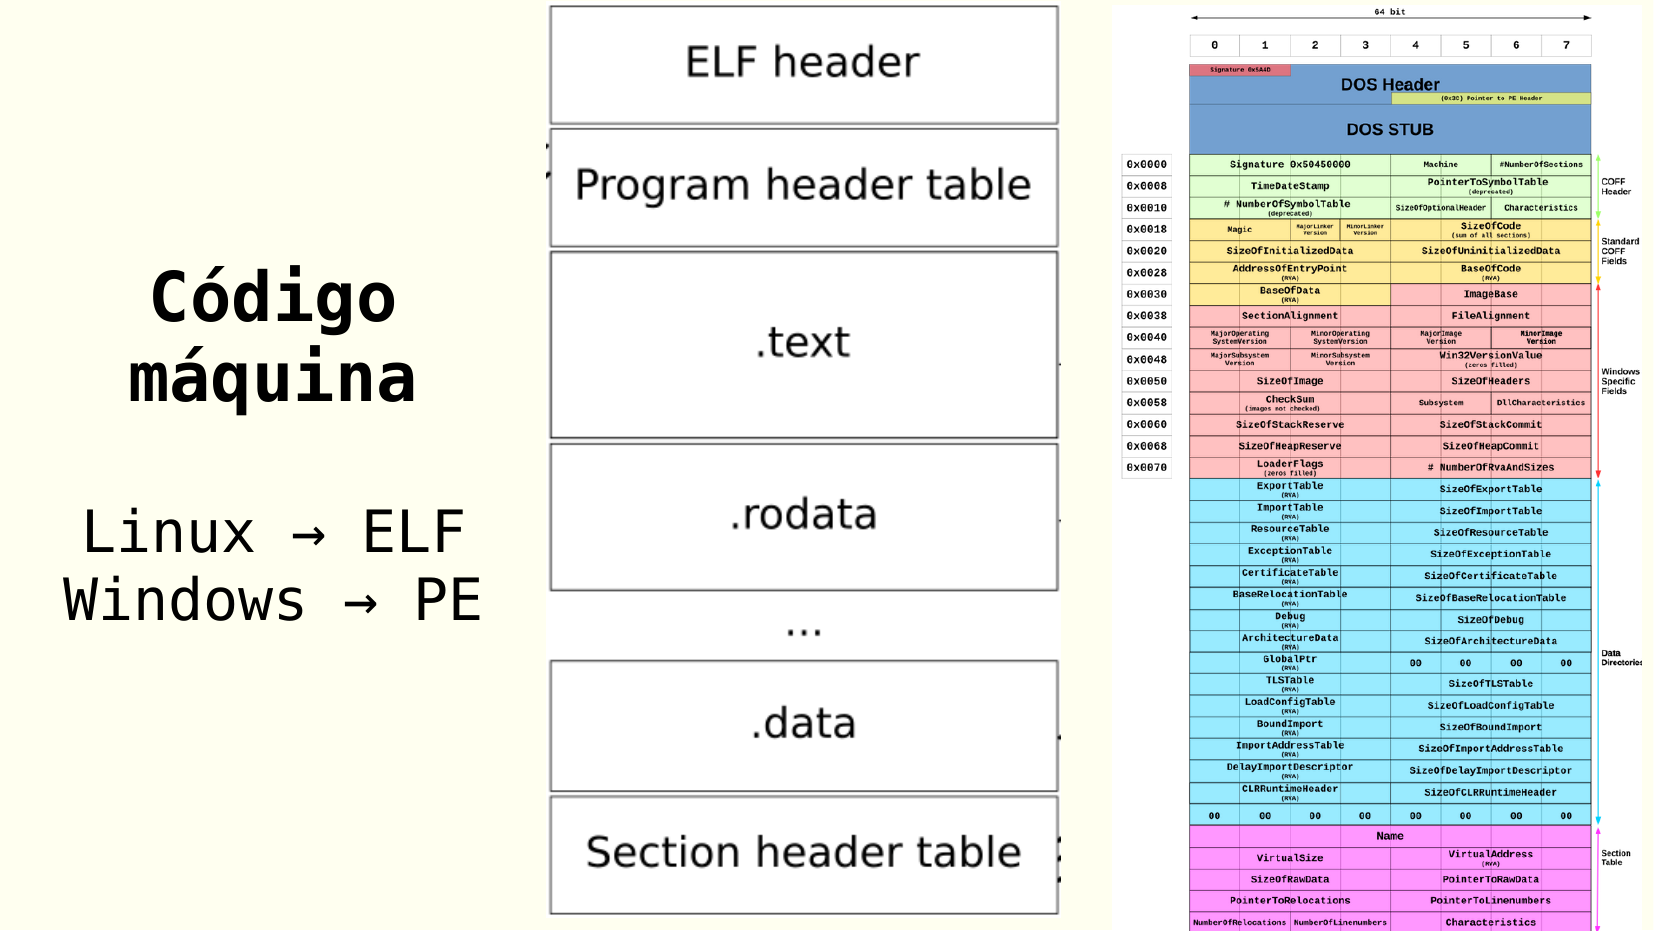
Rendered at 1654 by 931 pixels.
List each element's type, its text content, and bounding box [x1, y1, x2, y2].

picture [546, 1, 1061, 918]
picture [1112, 5, 1642, 931]
title Código máquina Linux → ELF Windows → PE [41, 16, 506, 875]
